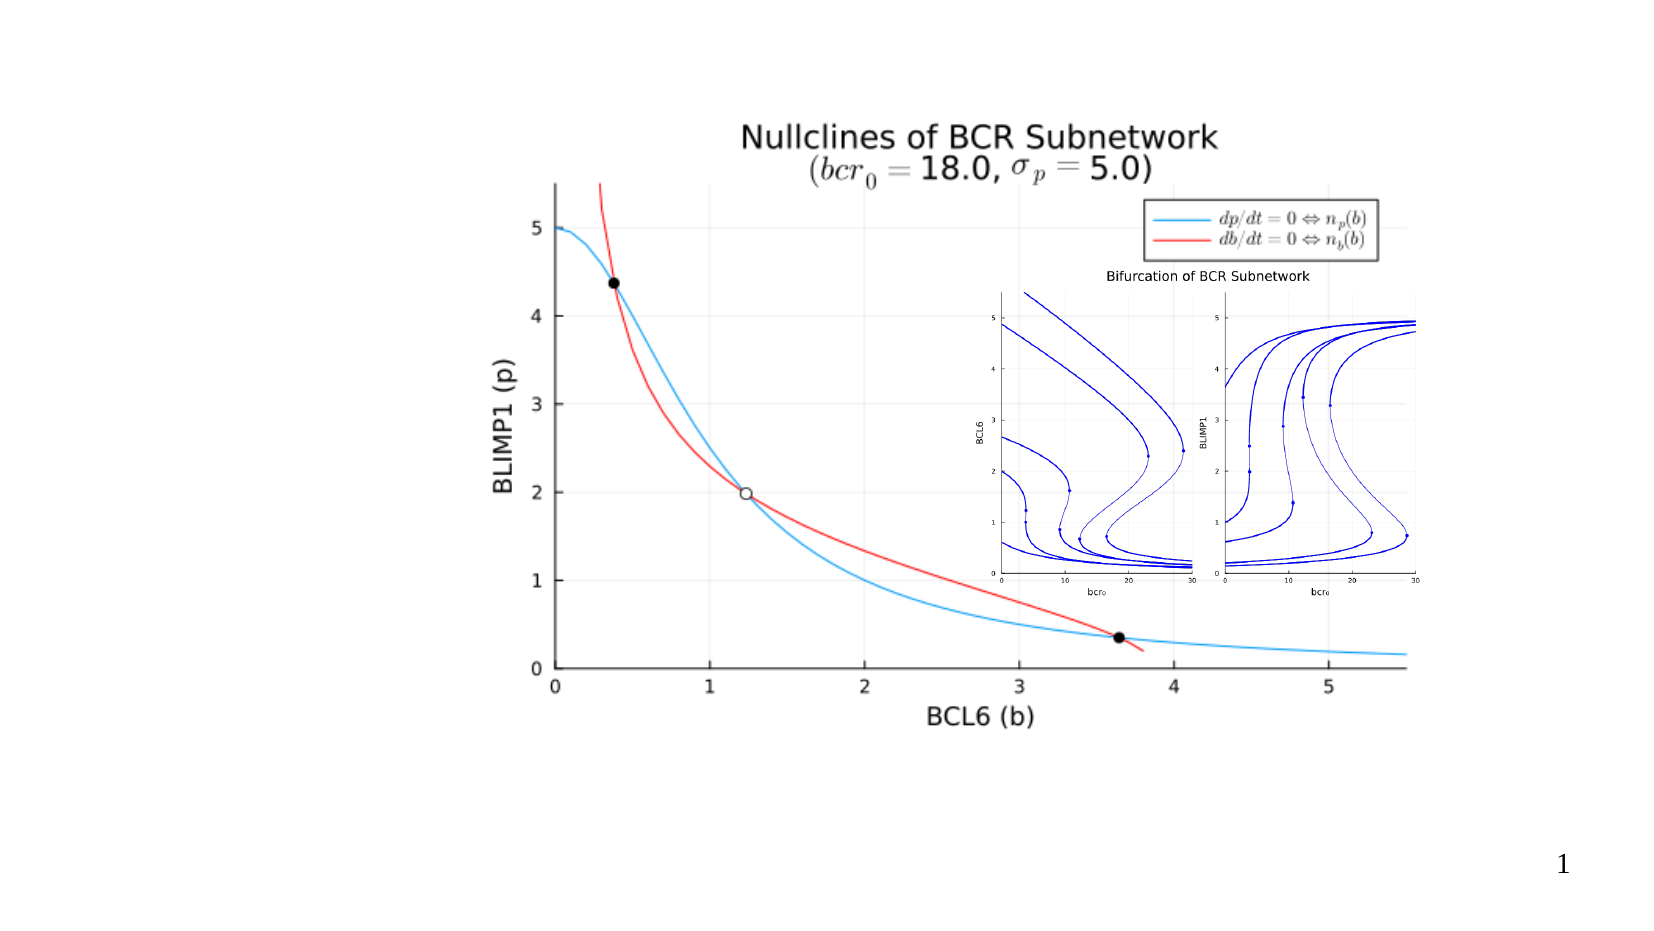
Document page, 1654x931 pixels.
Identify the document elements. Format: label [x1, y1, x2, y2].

picture [487, 112, 1425, 738]
